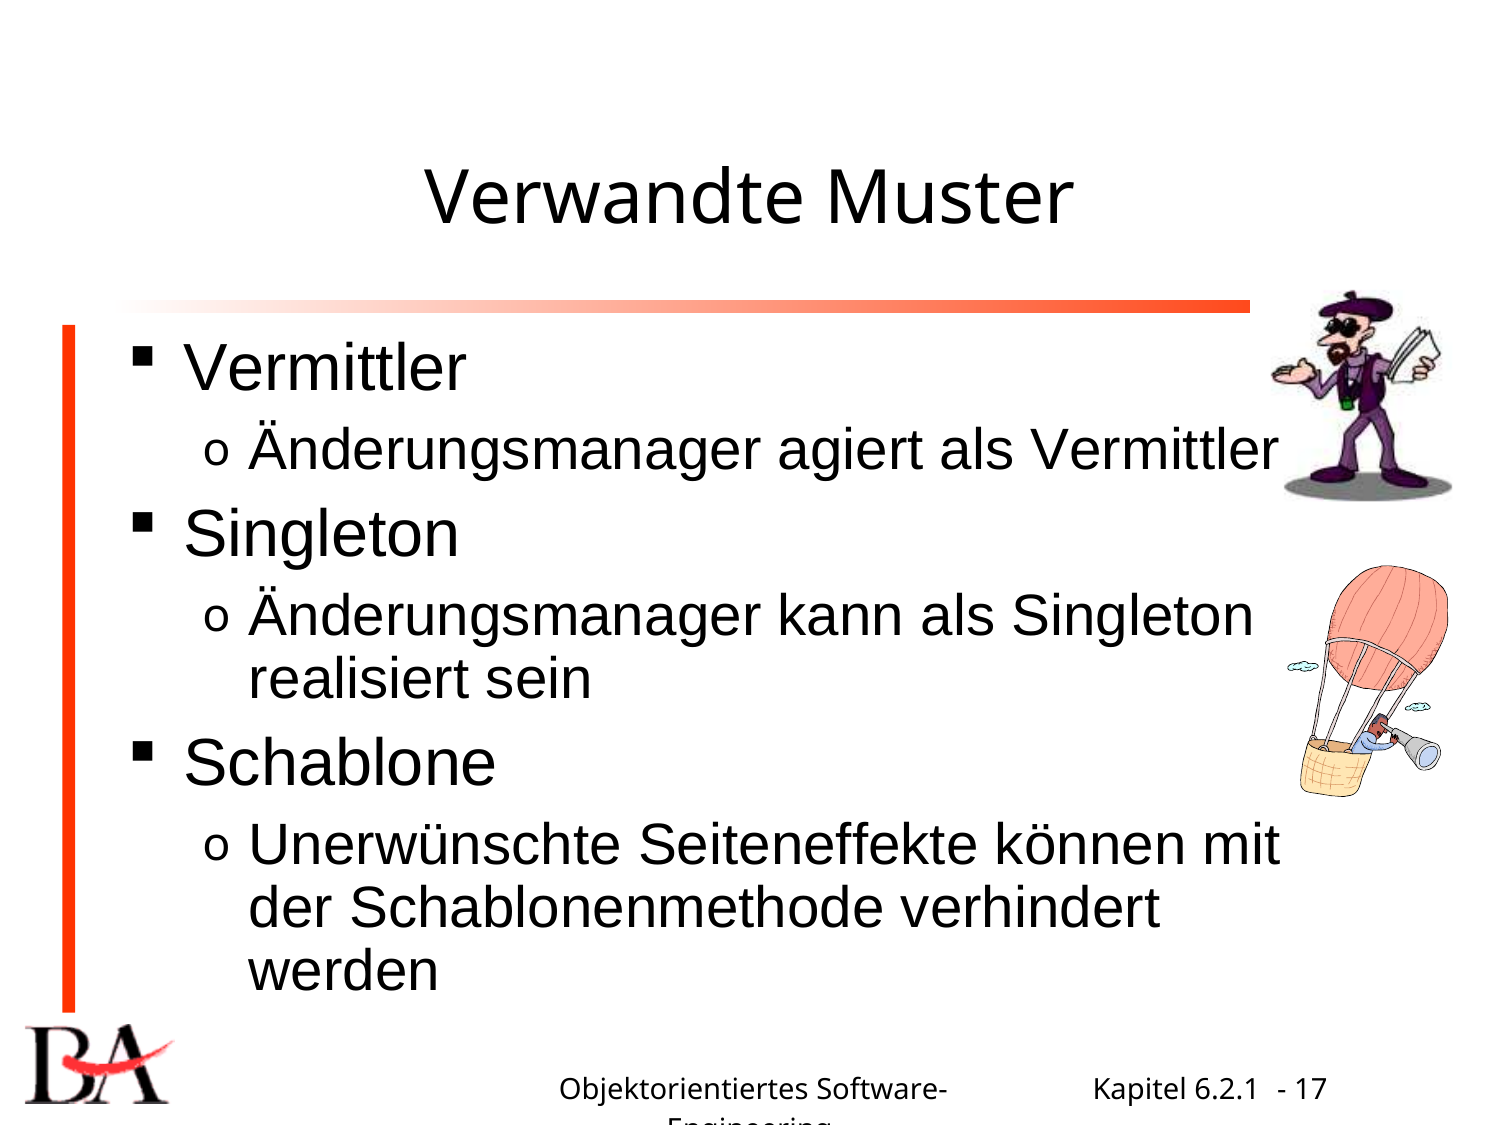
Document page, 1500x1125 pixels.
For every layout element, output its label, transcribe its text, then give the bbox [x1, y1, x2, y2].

picture [1287, 562, 1452, 801]
picture [1250, 274, 1467, 513]
title Verwandte Muster [112, 99, 1388, 288]
picture [24, 1024, 175, 1104]
list Vermittler Änderungsmanager agiert als Vermittler Singleton Änderungsmanager kann als Singleton realisiert sein Schablone Unerwünschte Seiteneffekte können mit der Schablonenmethode verhindert werden [112, 324, 1300, 1051]
